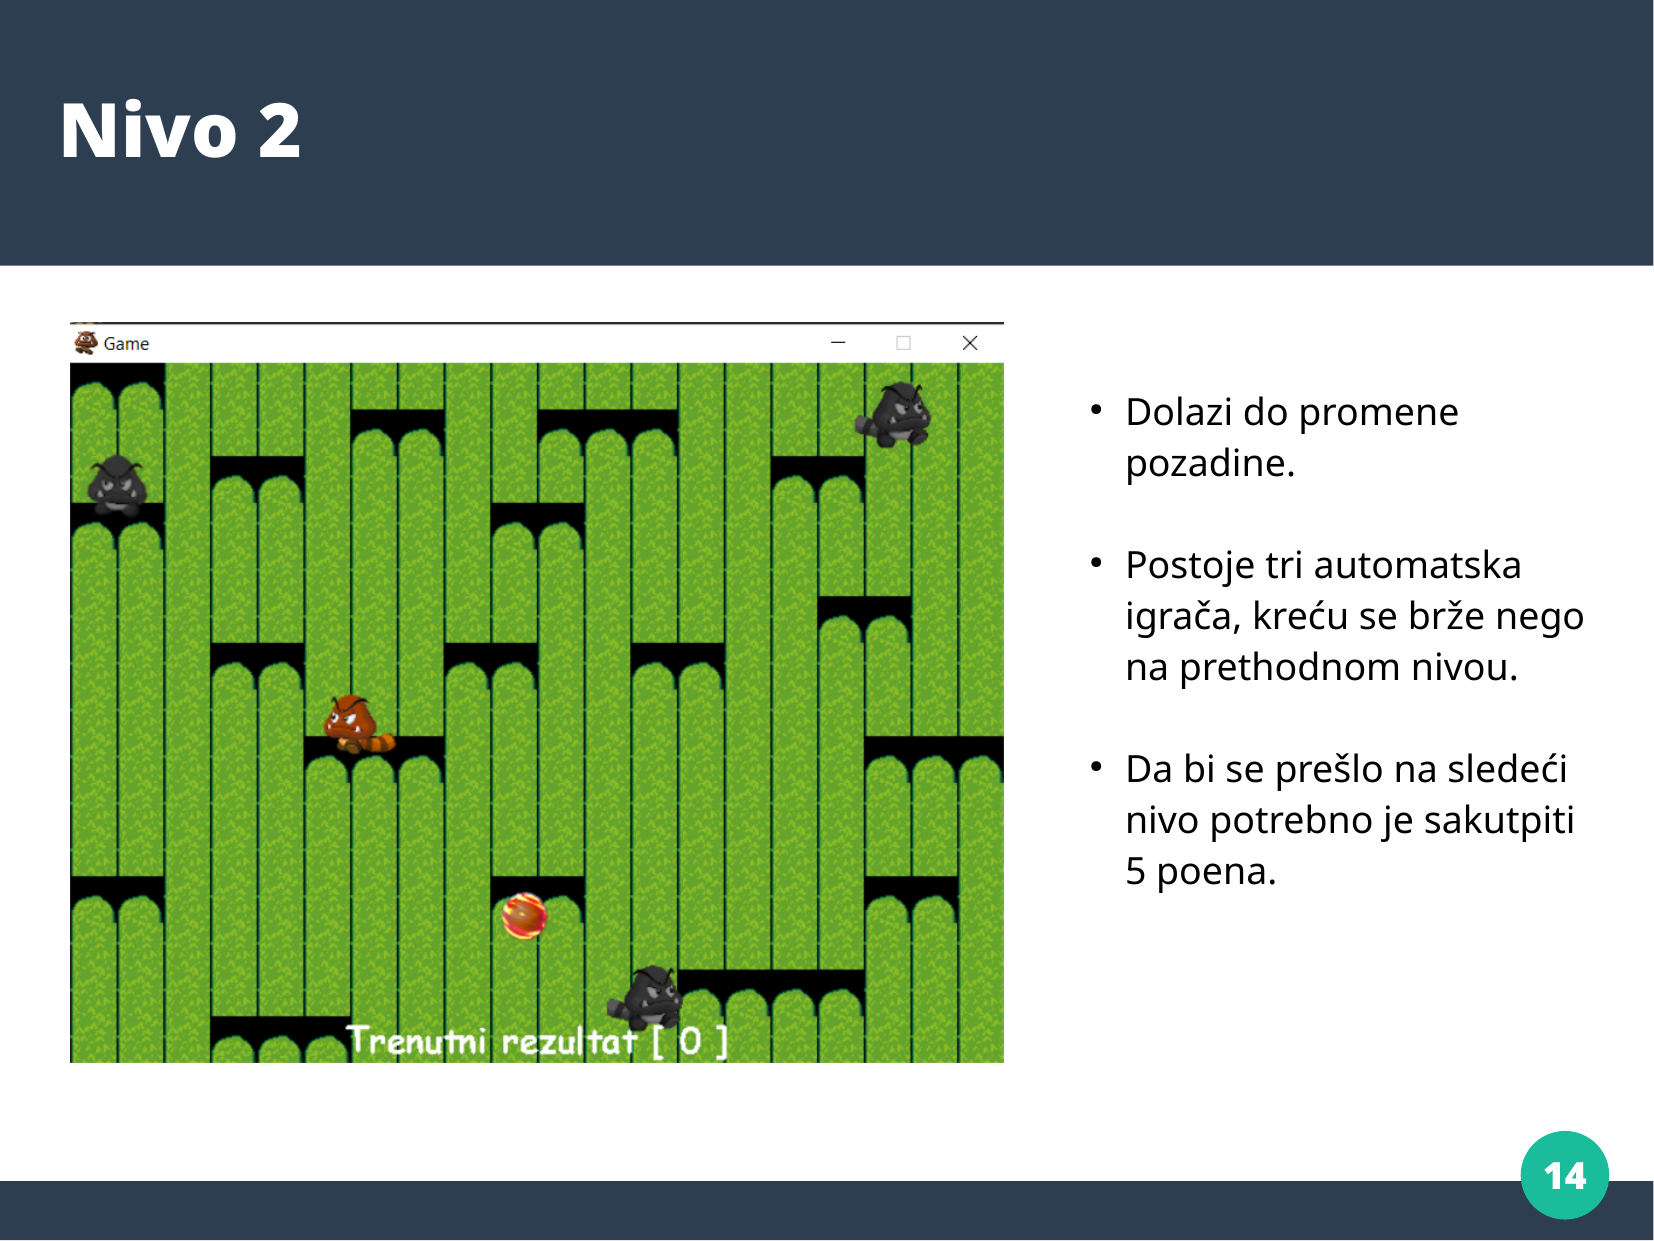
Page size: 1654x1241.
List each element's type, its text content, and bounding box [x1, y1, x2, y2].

text_box Dolazi do promene pozadine. Postoje tri automatska igrača, kreću se brže nego na prethodnom nivou. Da bi se prešlo na sledeći nivo potrebno je sakutpiti 5 poena. [1074, 377, 1619, 1170]
picture [70, 322, 1004, 1063]
title Nivo 2 [59, 49, 1595, 207]
